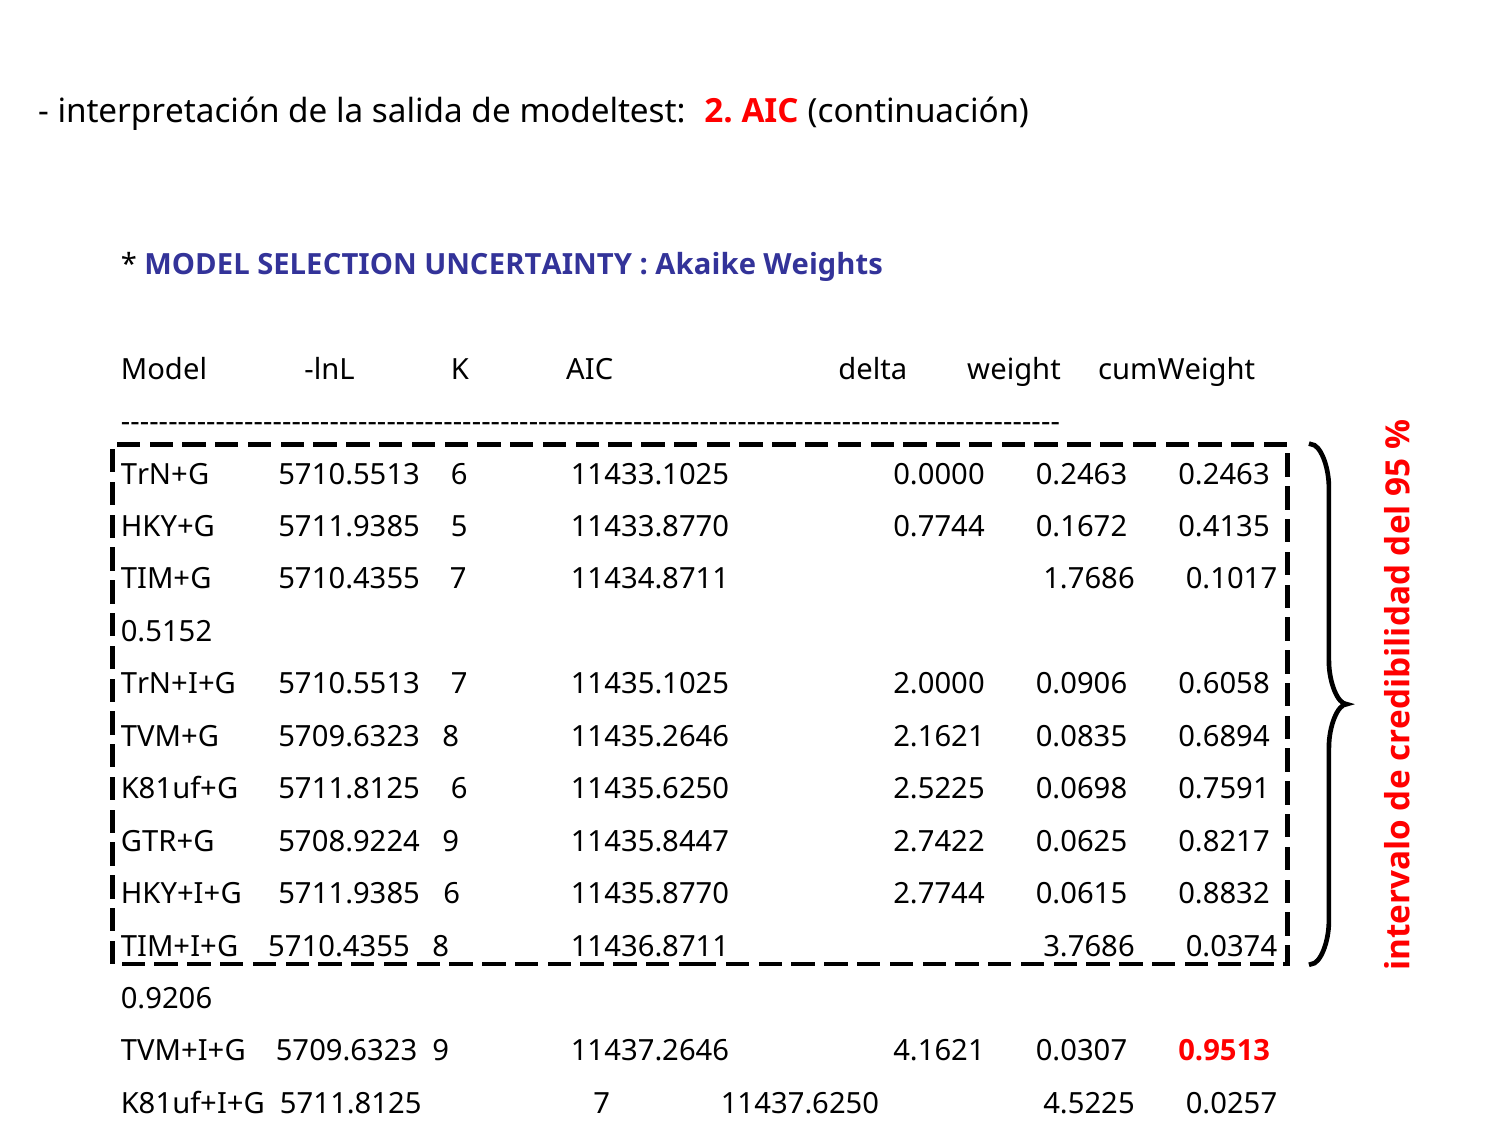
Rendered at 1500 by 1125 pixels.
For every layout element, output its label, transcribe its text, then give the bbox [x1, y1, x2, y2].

text_box intervalo de credibilidad del 95 % [1368, 404, 1424, 986]
text_box * MODEL SELECTION UNCERTAINTY : Akaike Weights Model -lnL K AIC delta weight cumWeight --------------------------------------------------------------------------------------------------- TrN+G 5710.5513 6 11433.1025 0.0000 0.2463 0.2463 HKY+G 5711.9385 5 11433.8770 0.7744 0.1672 0.4135 TIM+G 5710.4355 7 11434.8711 1.7686 0.1017 0.5152 TrN+I+G 5710.5513 7 11435.1025 2.0000 0.0906 0.6058 TVM+G 5709.6323 8 11435.2646 2.1621 0.0835 0.6894 K81uf+G 5711.8125 6 11435.6250 2.5225 0.0698 0.7591 GTR+G 5708.9224 9 11435.8447 2.7422 0.0625 0.8217 HKY+I+G 5711.9385 6 11435.8770 2.7744 0.0615 0.8832 TIM+I+G 5710.4355 8 11436.8711 3.7686 0.0374 0.9206 TVM+I+G 5709.6323 9 11437.2646 4.1621 0.0307 0.9513 K81uf+I+G 5711.8125 7 11437.6250 4.5225 0.0257 0.9770 GTR+I+G 5708.9224 10 11437.8447 4.7422 0.0230 1.0000 [106, 219, 1388, 1125]
text_box - interpretación de la salida de modeltest: 2. AIC (continuación) [23, 84, 1465, 138]
